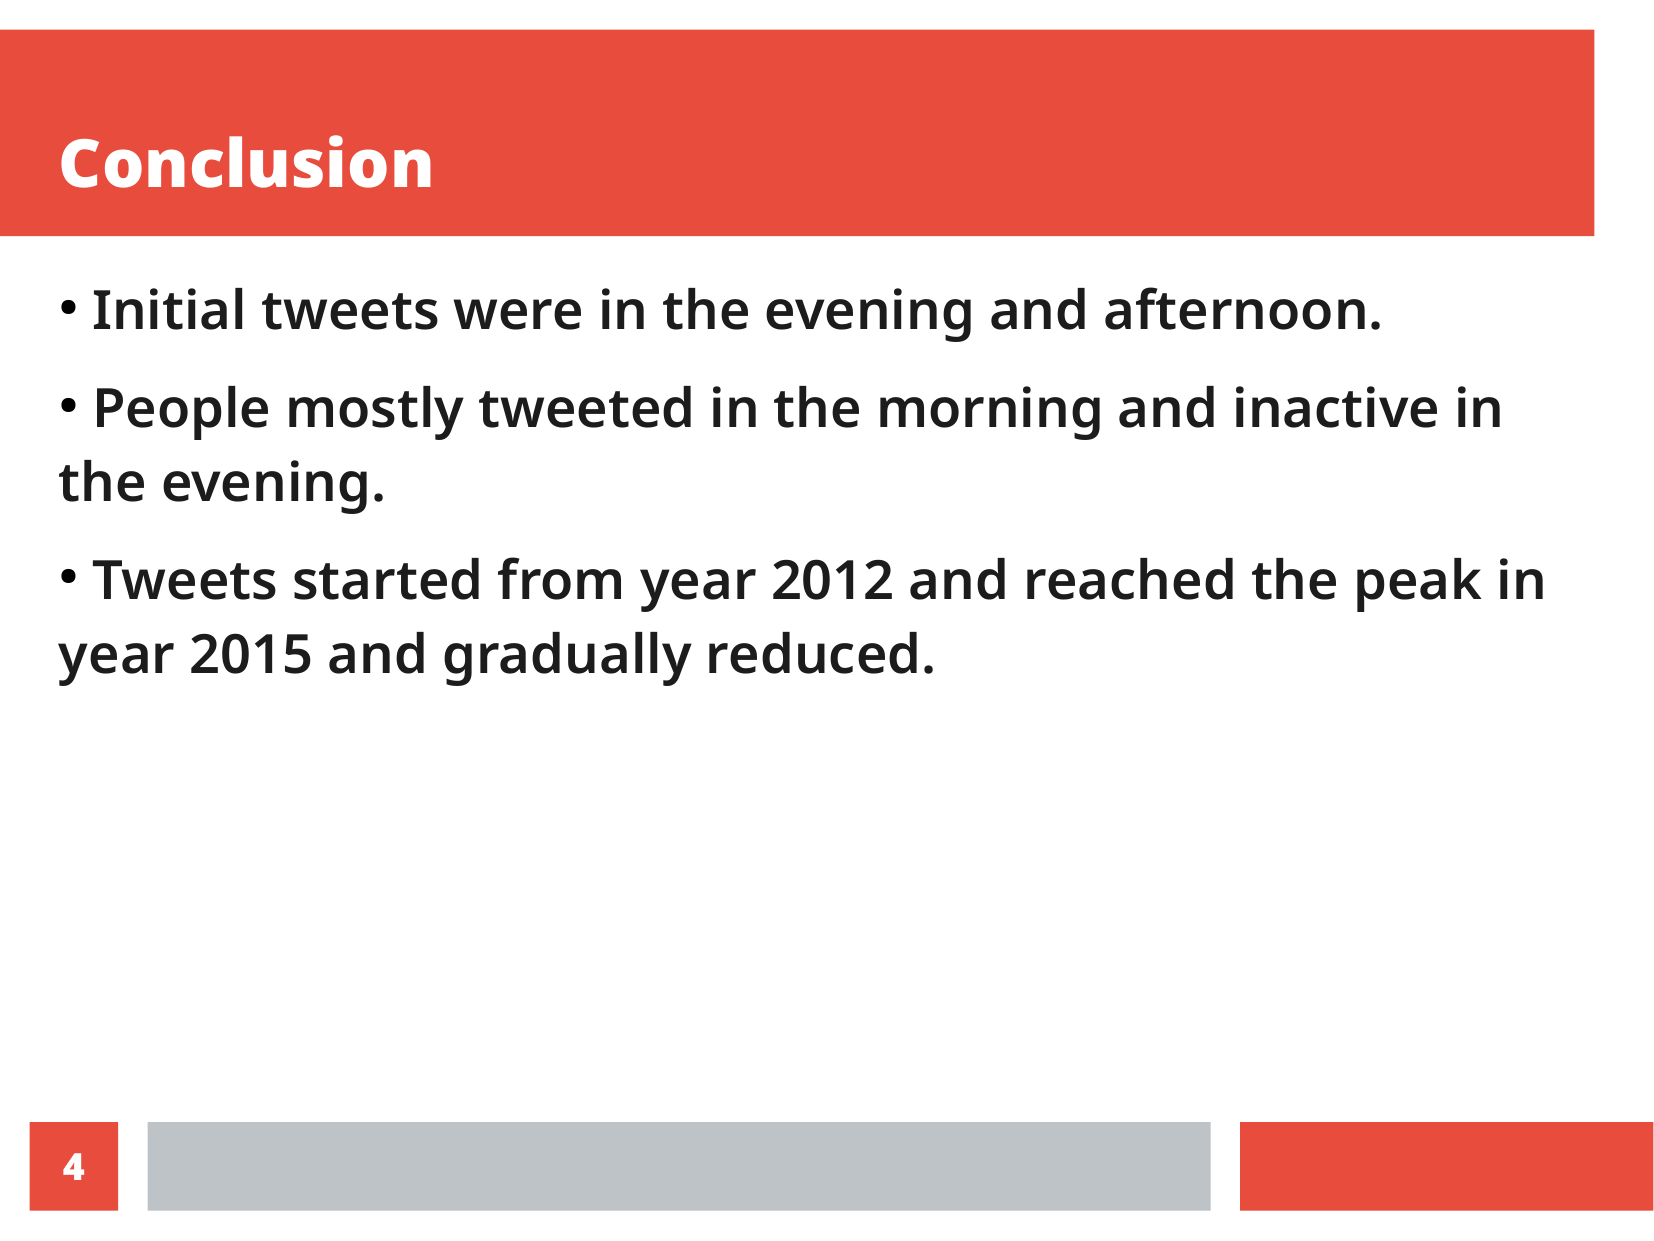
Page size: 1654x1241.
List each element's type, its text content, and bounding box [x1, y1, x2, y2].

title Conclusion [59, 59, 1595, 207]
list Initial tweets were in the evening and afternoon. People mostly tweeted in the morning and inactive in the evening. Tweets started from year 2012 and reached the peak in year 2015 and gradually reduced. [59, 271, 1565, 1093]
